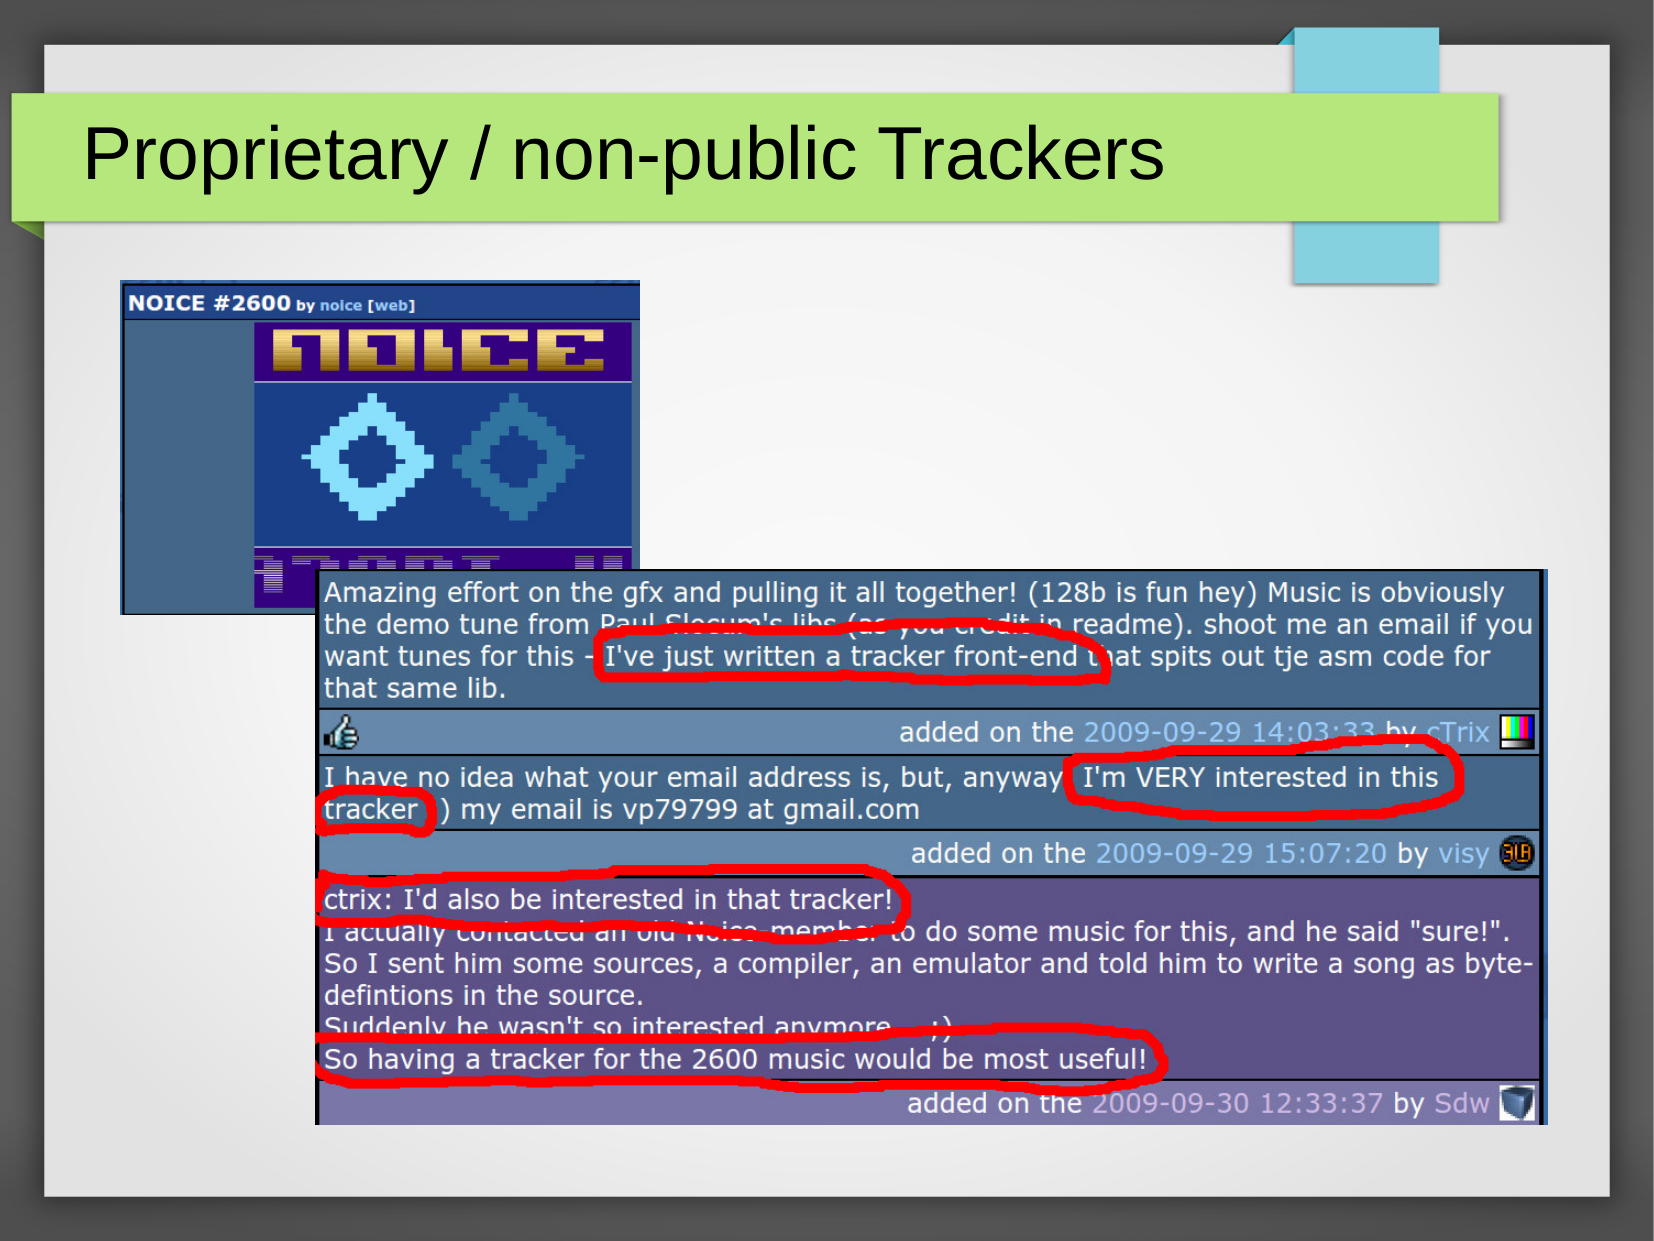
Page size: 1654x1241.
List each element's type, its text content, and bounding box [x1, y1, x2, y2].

title Proprietary / non-public Trackers [82, 94, 1264, 213]
picture [0, 0, 1654, 1241]
